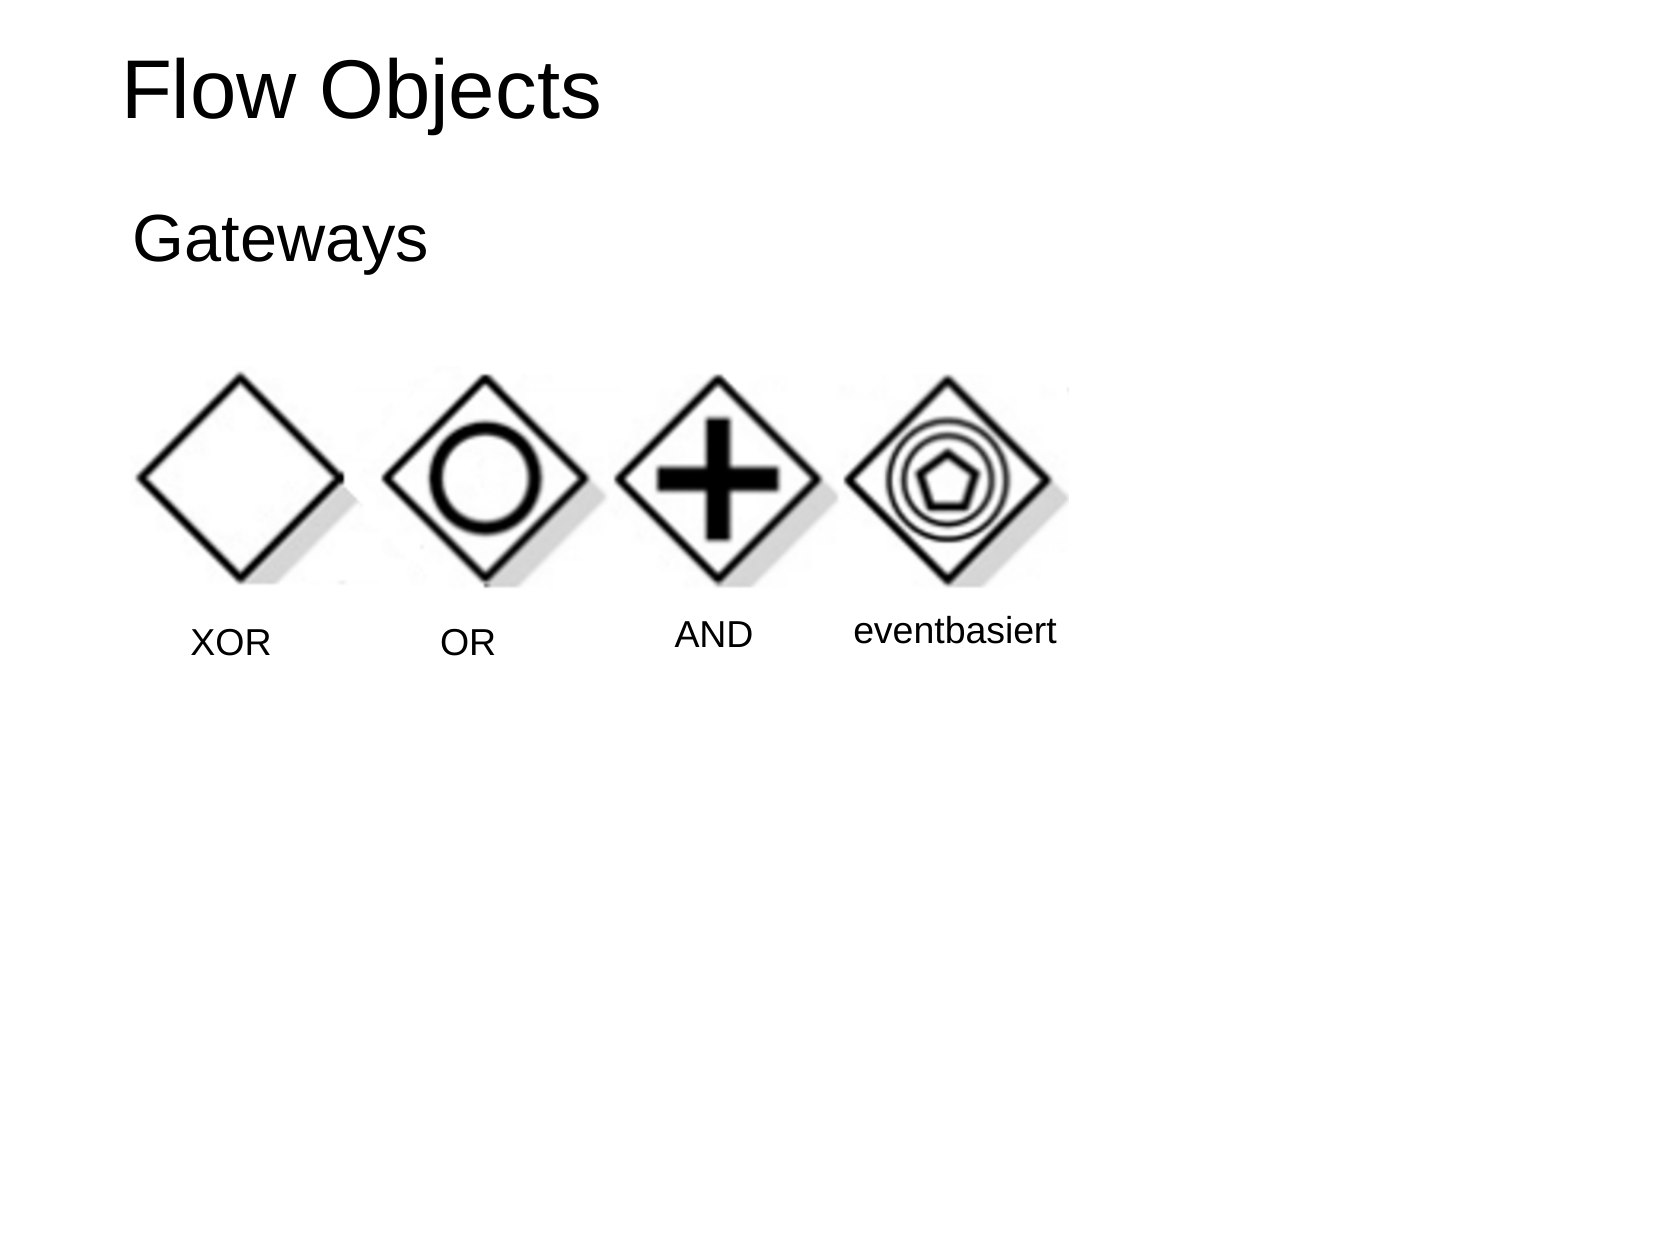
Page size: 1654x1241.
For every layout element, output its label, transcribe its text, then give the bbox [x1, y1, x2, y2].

text_box Flow Objects [106, 35, 1607, 144]
text_box eventbasiert [838, 602, 1075, 671]
picture [129, 366, 1069, 615]
text_box XOR [175, 614, 294, 671]
text_box AND [659, 606, 778, 664]
text_box Gateways [118, 193, 591, 284]
text_box OR [425, 614, 544, 671]
